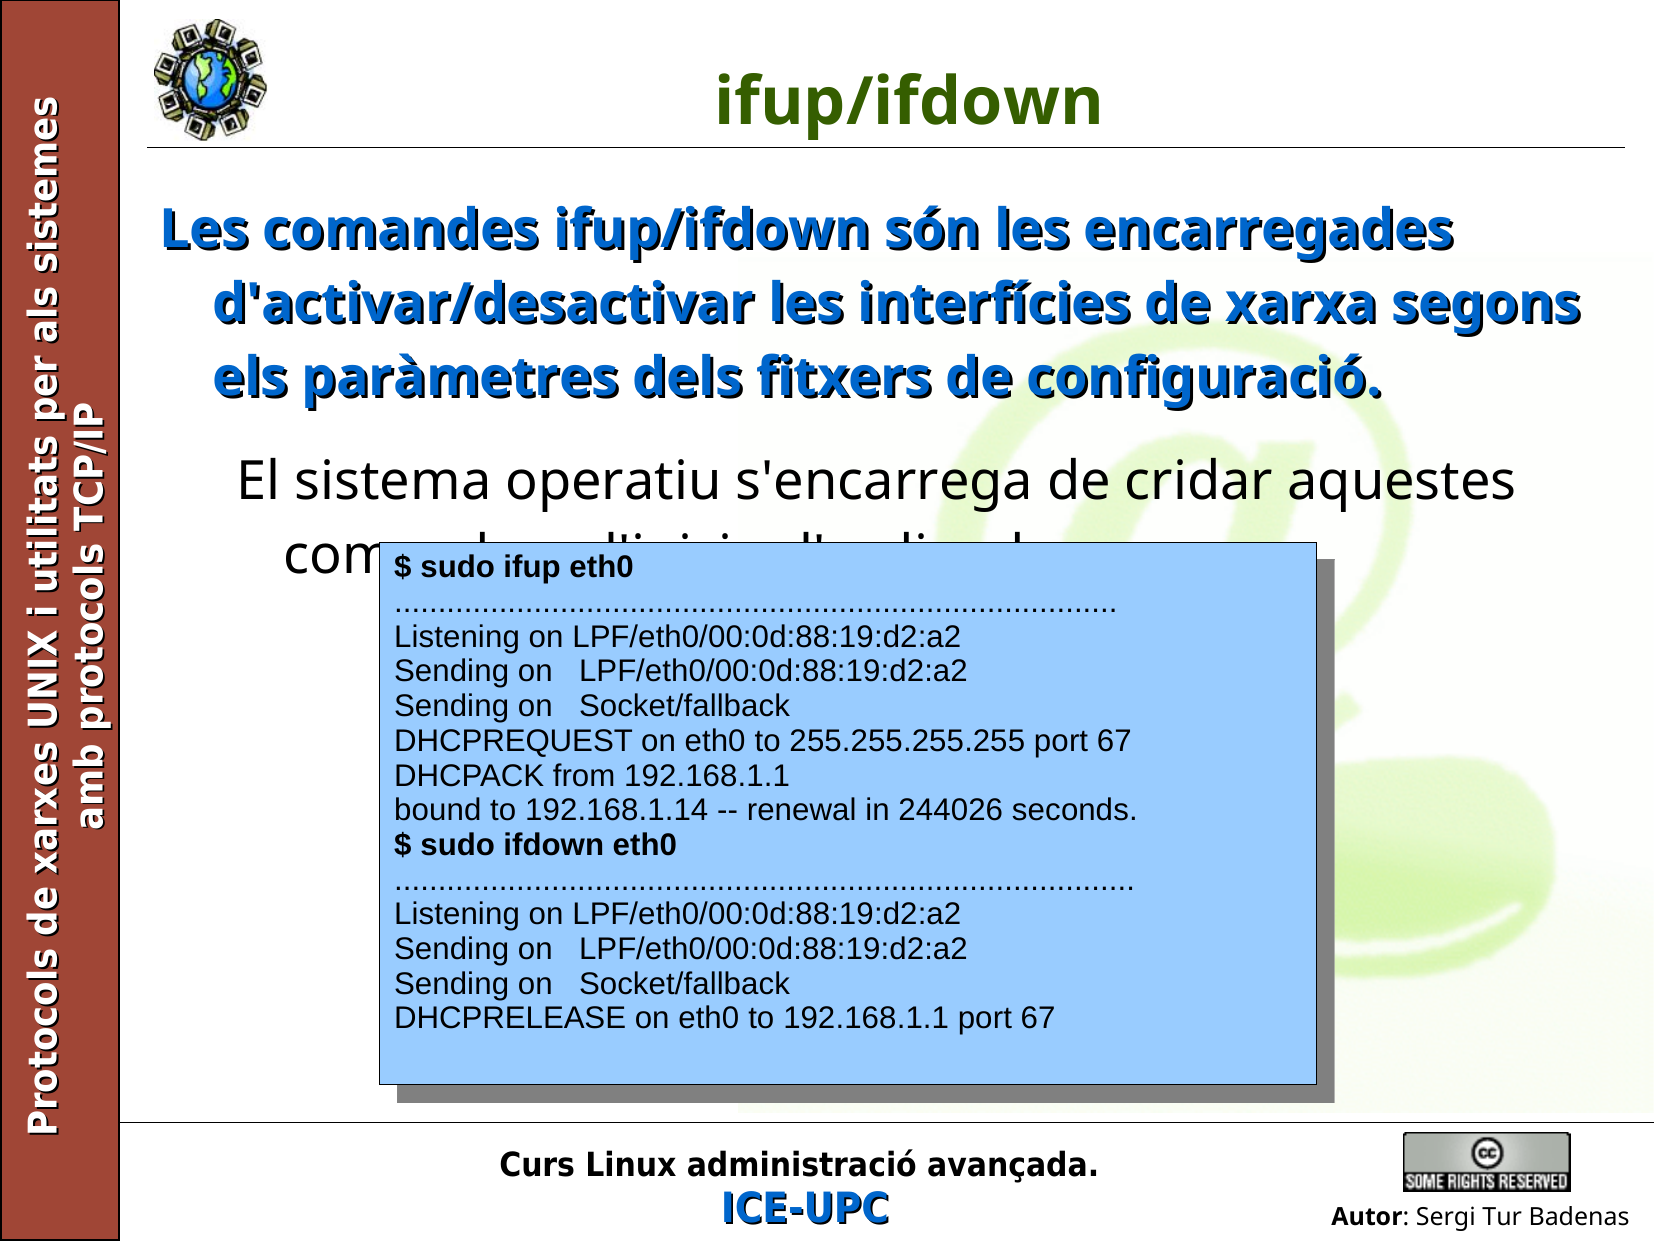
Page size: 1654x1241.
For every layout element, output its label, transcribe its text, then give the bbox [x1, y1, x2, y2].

picture [738, 252, 1654, 1113]
text_box $ sudo ifup eth0 ................................................................................... Listening on LPF/eth0/00:0d:88:19:d2:a2 Sending on LPF/eth0/00:0d:88:19:d2:a2 Sending on Socket/fallback DHCPREQUEST on eth0 to 255.255.255.255 port 67 DHCPACK from 192.168.1.1 bound to 192.168.1.14 -- renewal in 244026 seconds. $ sudo ifdown eth0 ..................................................................................... Listening on LPF/eth0/00:0d:88:19:d2:a2 Sending on LPF/eth0/00:0d:88:19:d2:a2 Sending on Socket/fallback DHCPRELEASE on eth0 to 192.168.1.1 port 67 [379, 542, 1317, 1085]
picture [154, 19, 268, 142]
list Les comandes ifup/ifdown són les encarregades d'activar/desactivar les interfícies de xarxa segons els paràmetres dels fitxers de configuració. El sistema operatiu s'encarrega de cridar aquestes comandes a l'iniciar l'ordinador. [141, 189, 1630, 1040]
title ifup/ifdown [165, 49, 1654, 148]
picture [1403, 1132, 1571, 1192]
